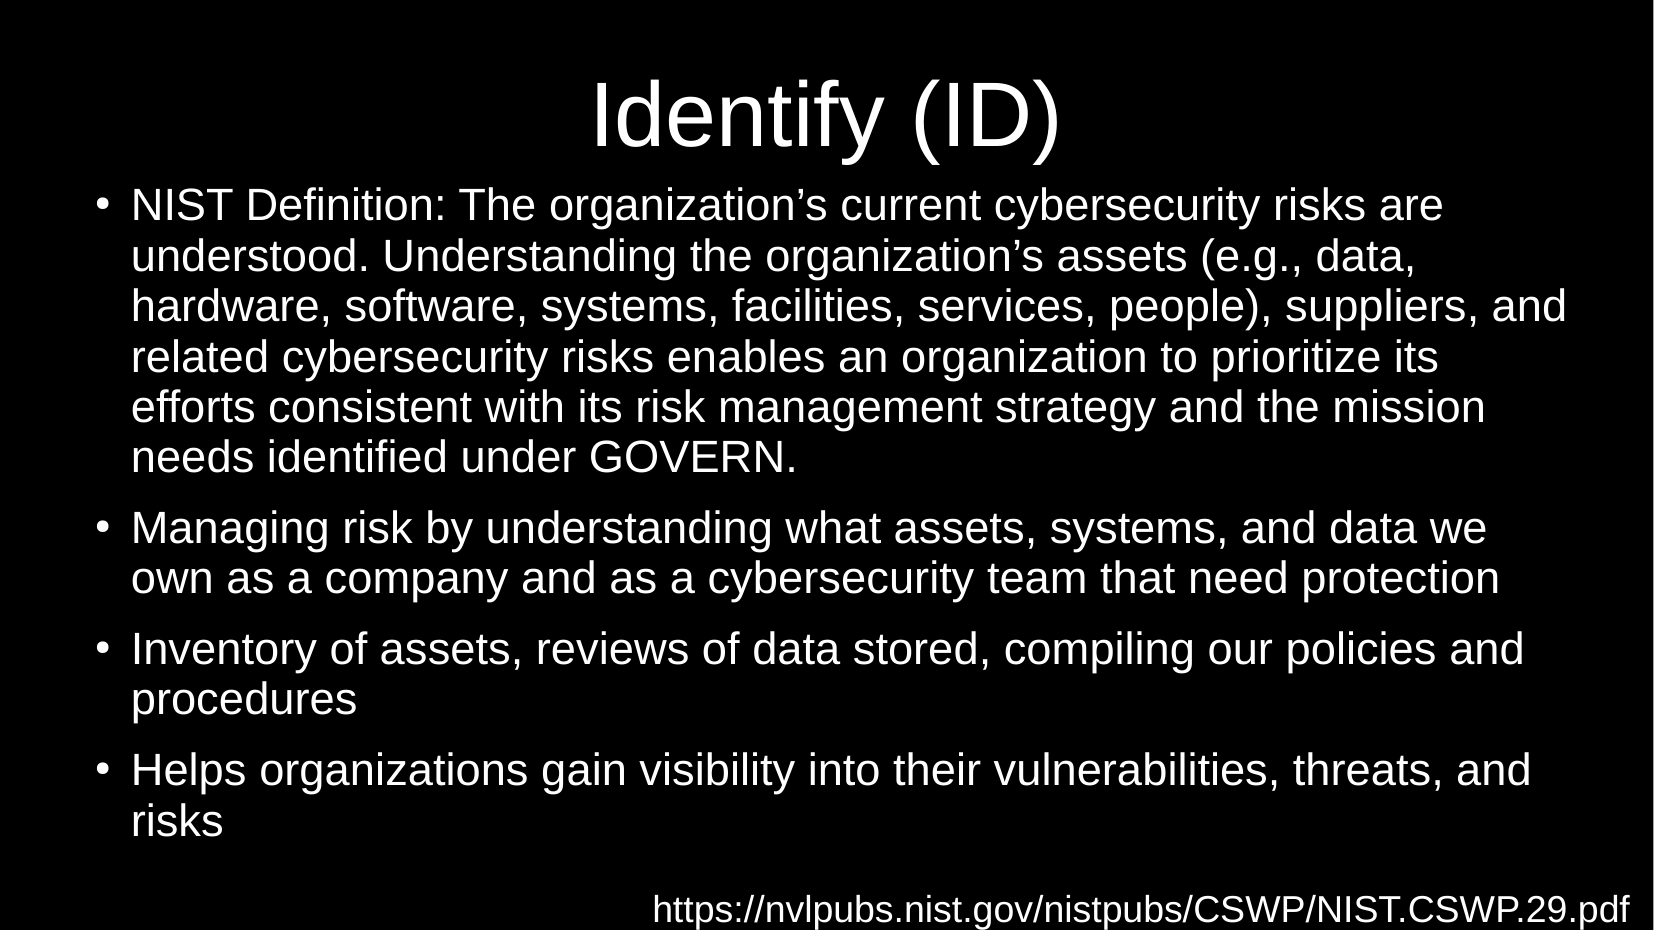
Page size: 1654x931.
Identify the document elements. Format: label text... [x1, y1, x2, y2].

title Identify (ID) [82, 37, 1571, 179]
text_box https://nvlpubs.nist.gov/nistpubs/CSWP/NIST.CSWP.29.pdf [637, 880, 1654, 931]
list NIST Definition: The organization’s current cybersecurity risks are understood. Understanding the organization’s assets (e.g., data, hardware, software, systems, facilities, services, people), suppliers, and related cybersecurity risks enables an organization to prioritize its efforts consistent with its risk management strategy and the mission needs identified under GOVERN. Managing risk by understanding what assets, systems, and data we own as a company and as a cybersecurity team that need protection Inventory of assets, reviews of data stored, compiling our policies and procedures Helps organizations gain visibility into their vulnerabilities, threats, and risks [82, 179, 1571, 862]
